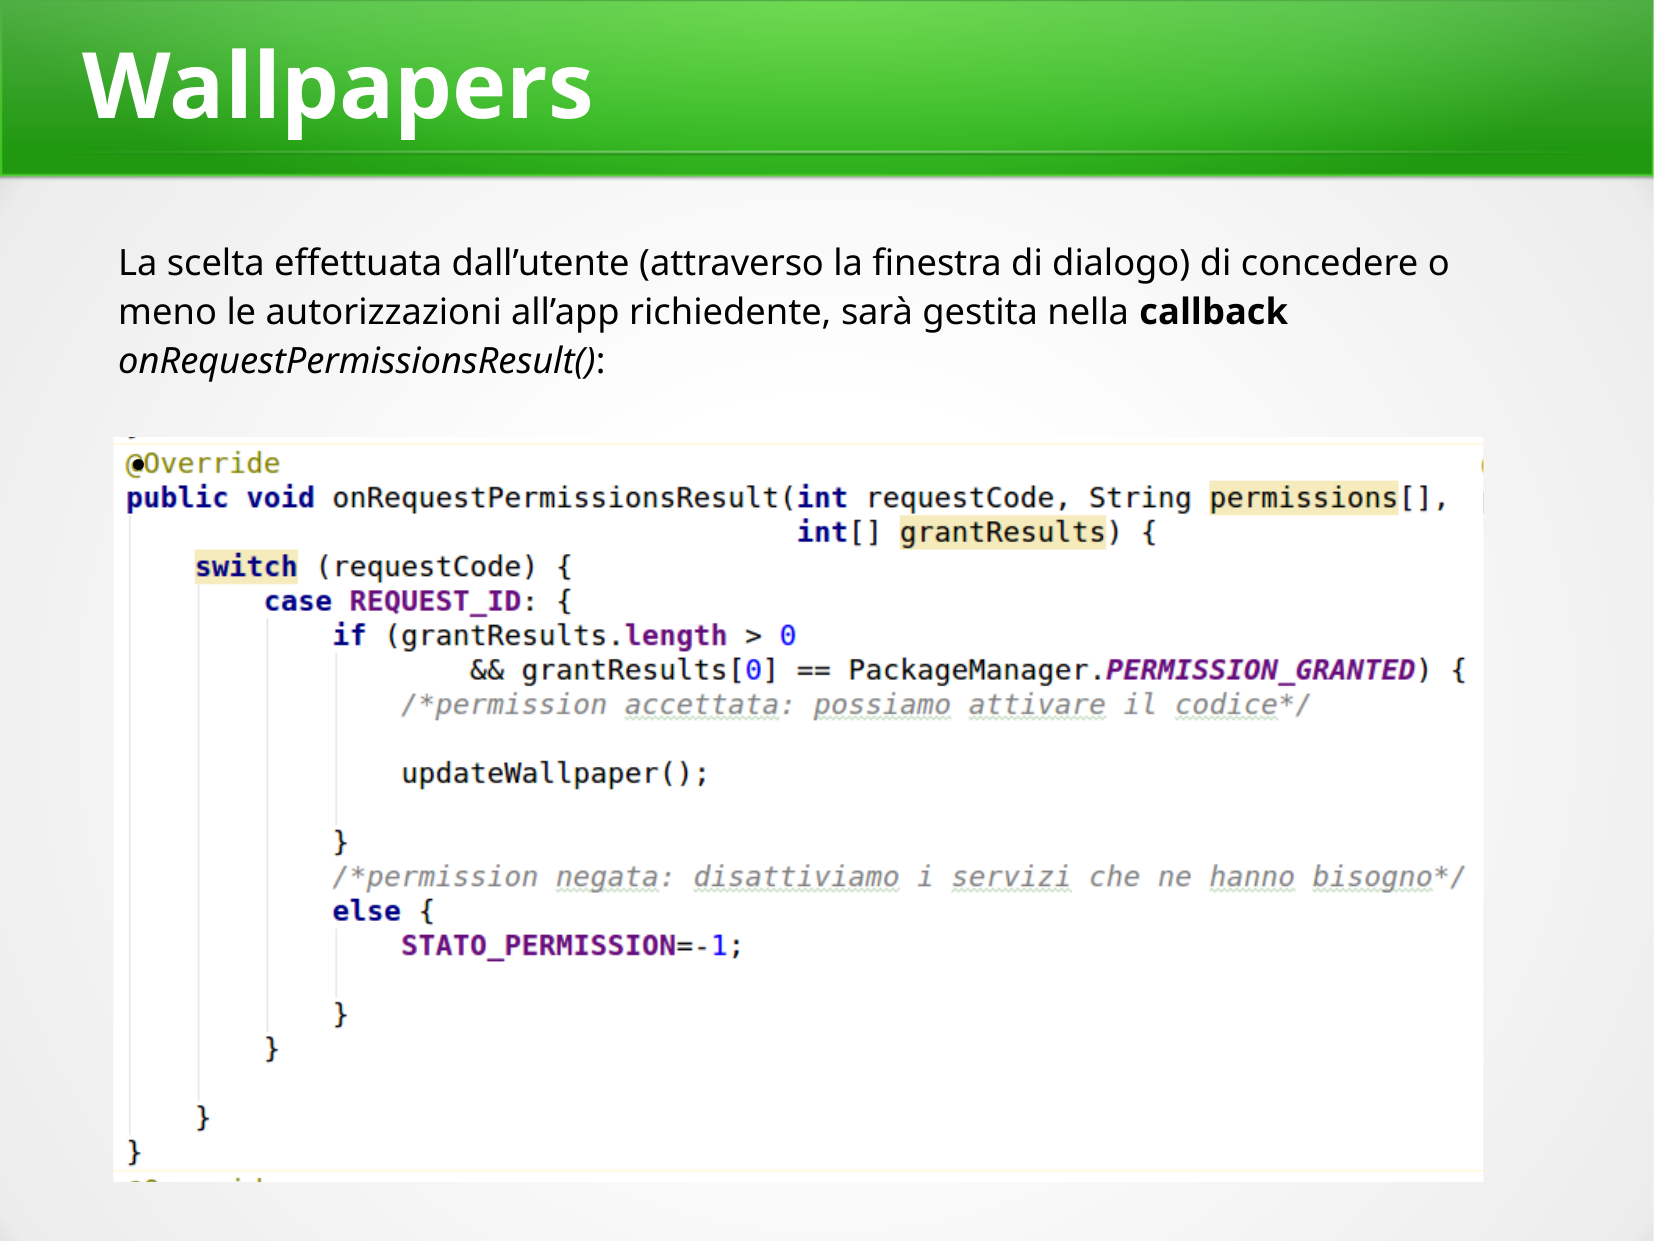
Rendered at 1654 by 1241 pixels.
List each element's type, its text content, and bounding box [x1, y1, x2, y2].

list [113, 437, 1484, 1182]
list La scelta effettuata dall’utente (attraverso la finestra di dialogo) di concedere o meno le autorizzazioni all’app richiedente, sarà gestita nella callback onRequestPermissionsResult(): [118, 236, 1536, 461]
title Wallpapers [82, 11, 1571, 154]
picture [0, 0, 1654, 1241]
